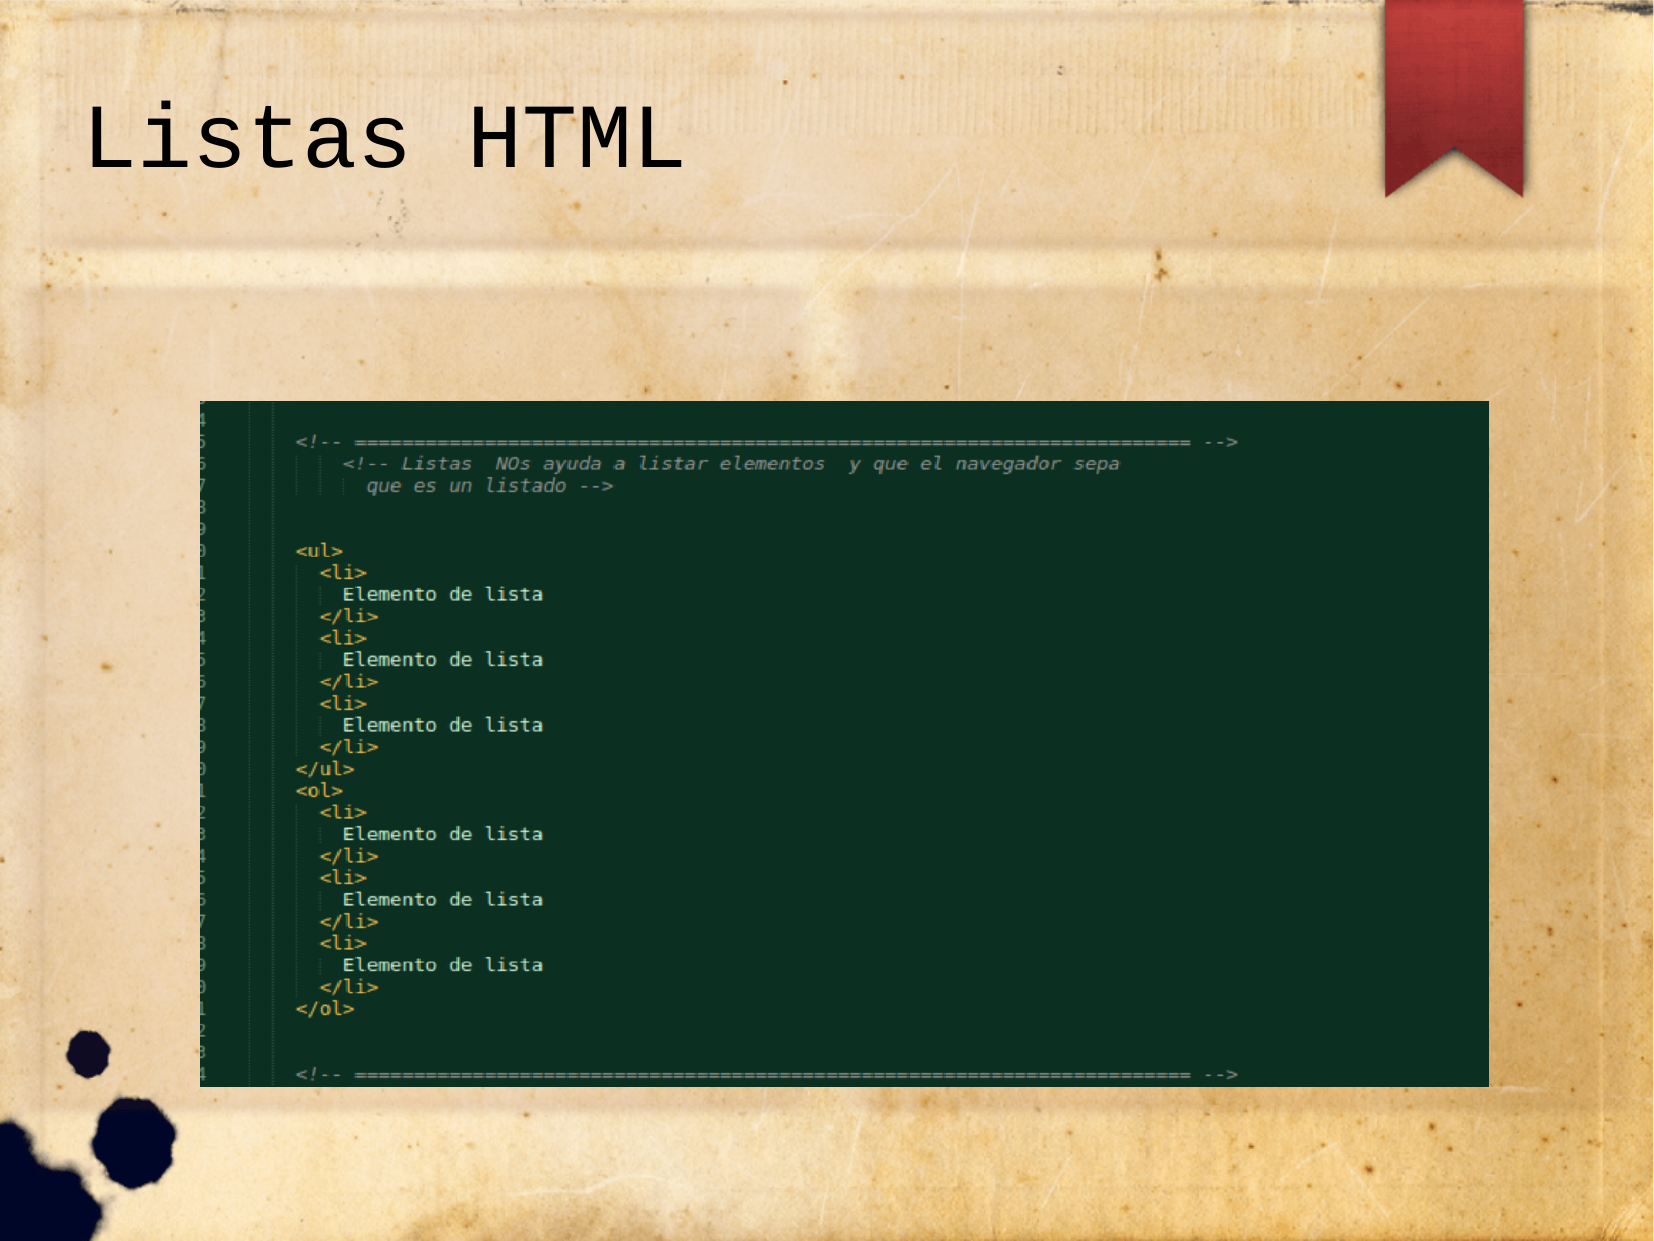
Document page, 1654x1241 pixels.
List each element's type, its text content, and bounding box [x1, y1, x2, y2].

title Listas HTML [82, 49, 1347, 237]
picture [0, 0, 1654, 1241]
